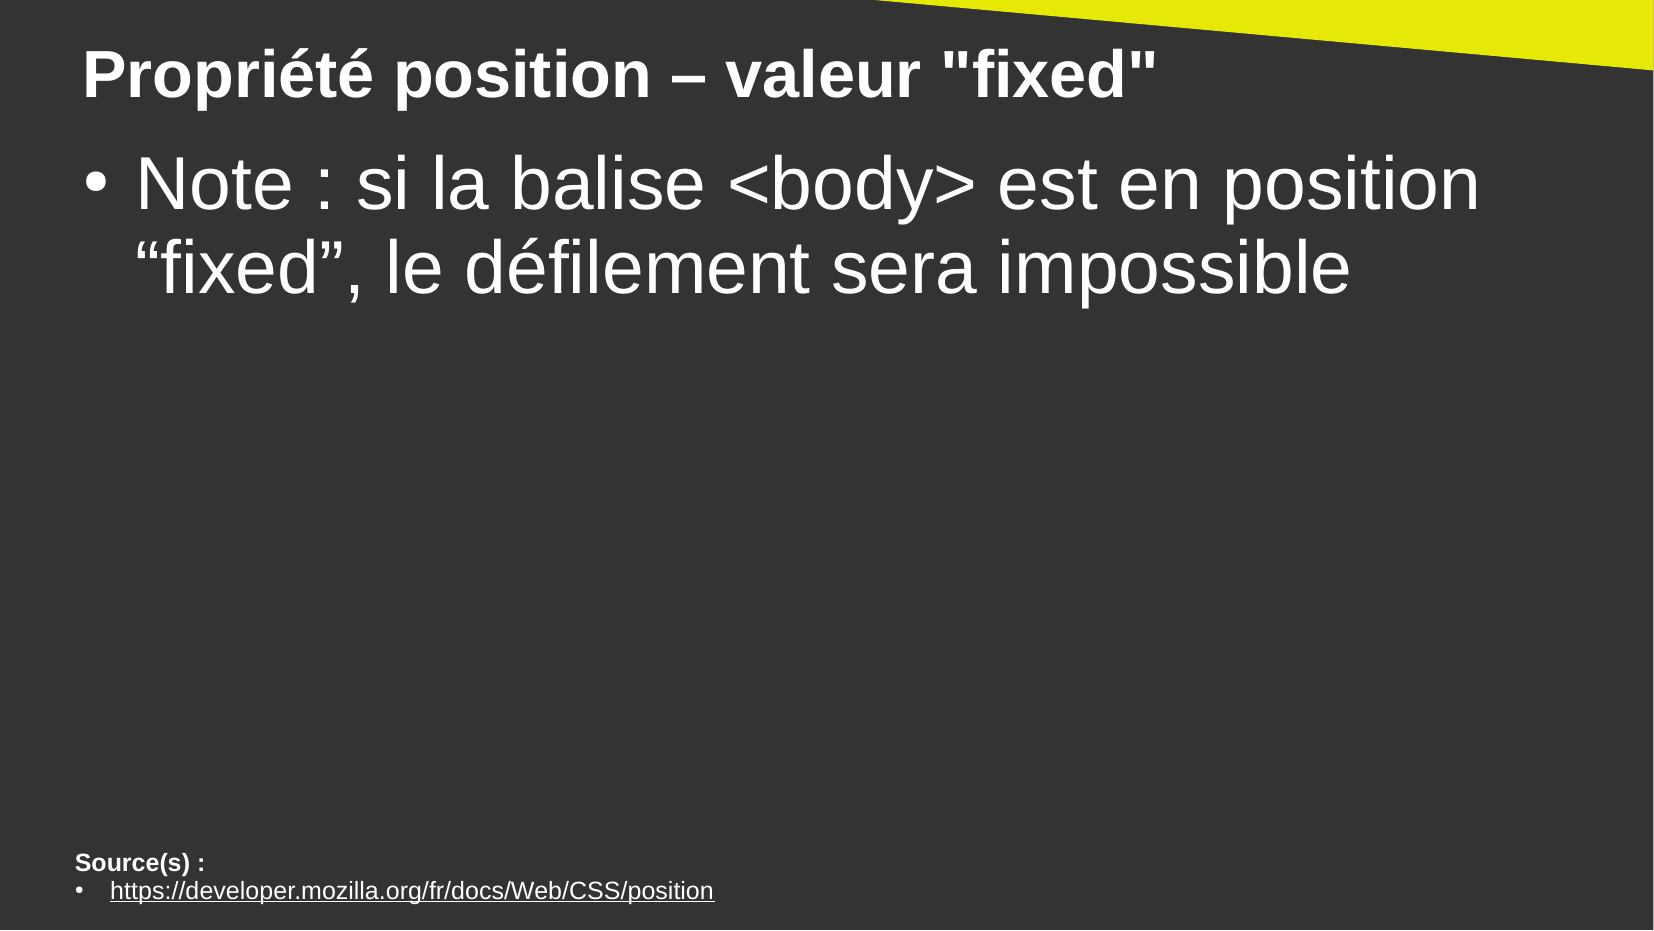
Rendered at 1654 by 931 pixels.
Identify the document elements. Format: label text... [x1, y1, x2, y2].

text_box Source(s) : https://developer.mozilla.org/fr/docs/Web/CSS/position [60, 841, 1546, 931]
list Note : si la balise <body> est en position “fixed”, le défilement sera impossible [64, 141, 1604, 709]
title Propriété position – valeur "fixed" [82, 37, 1571, 114]
text_box [874, 0, 1654, 71]
